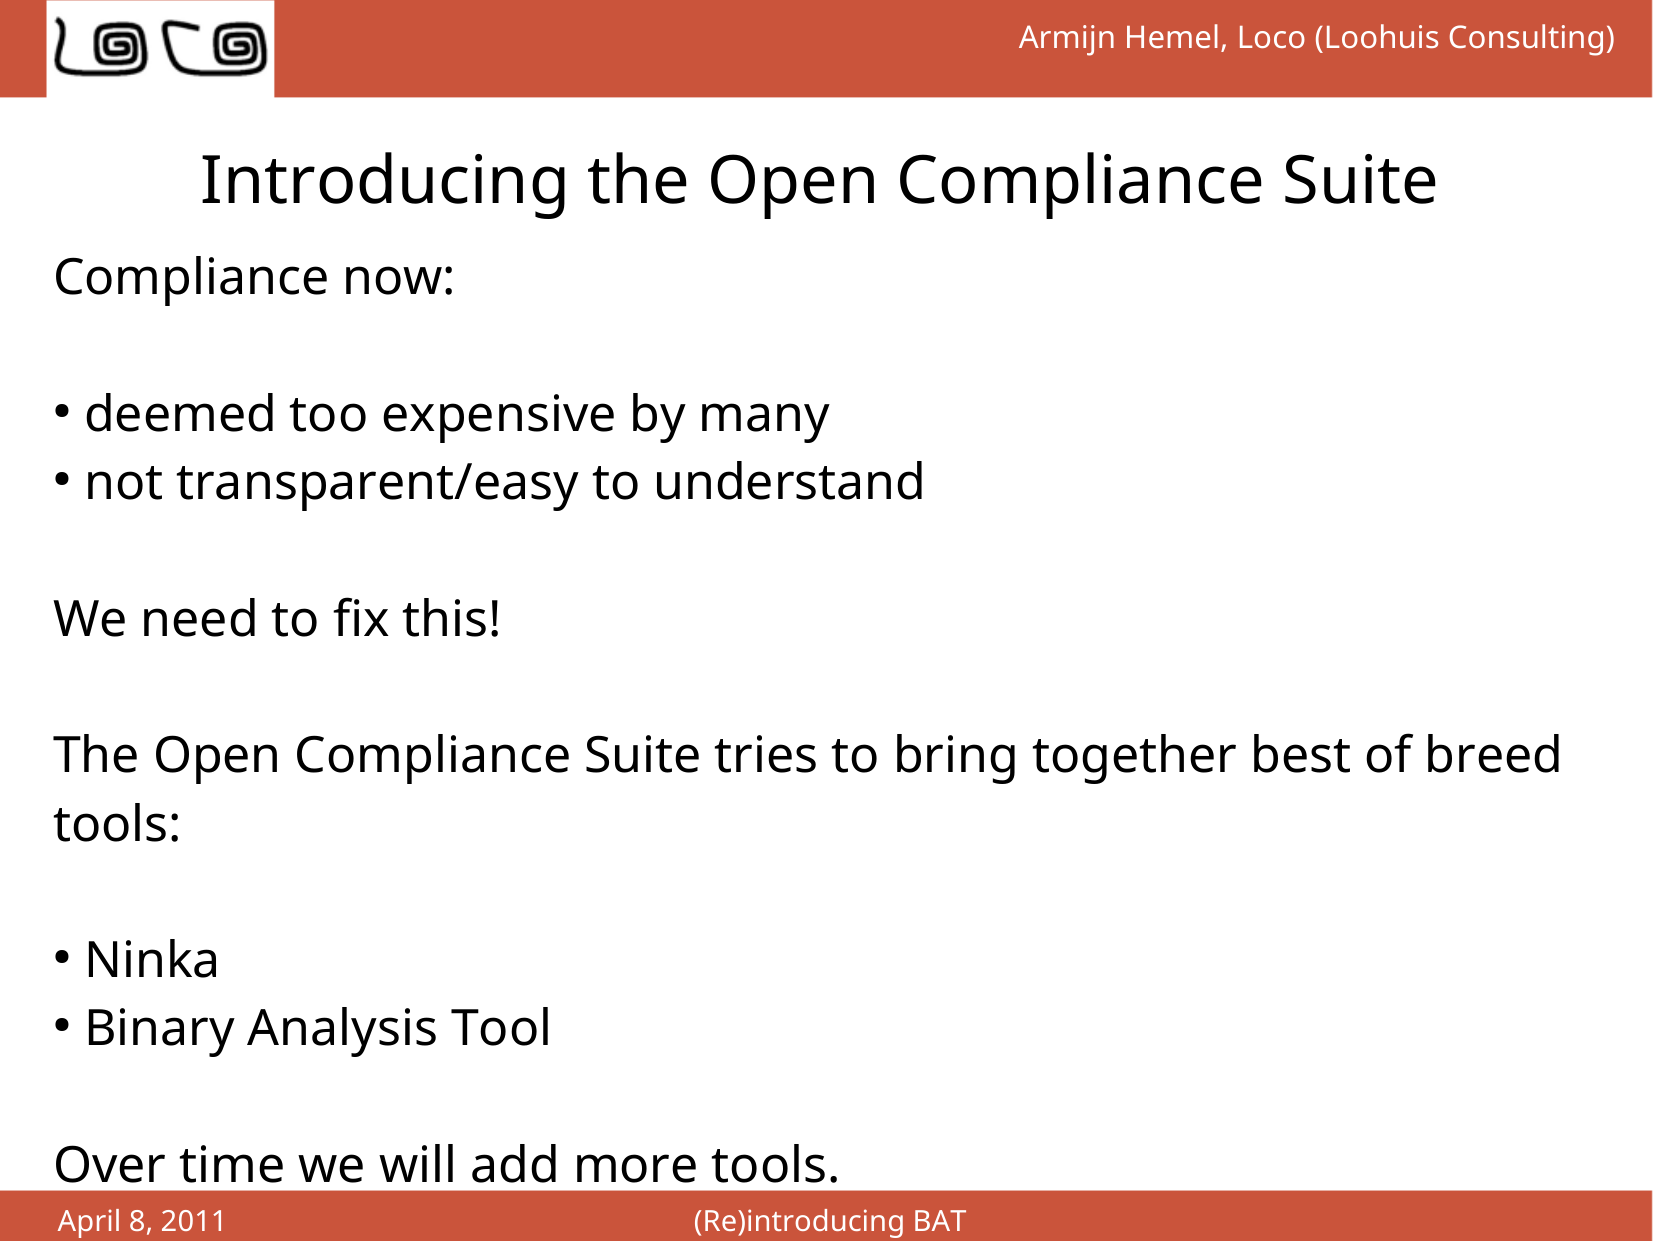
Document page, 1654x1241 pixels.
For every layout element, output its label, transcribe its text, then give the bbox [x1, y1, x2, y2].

subtitle Compliance now: deemed too expensive by many not transparent/easy to understand We need to fix this! The Open Compliance Suite tries to bring together best of breed tools: Ninka Binary Analysis Tool Over time we will add more tools. [53, 265, 1595, 1173]
picture [0, 0, 1654, 1241]
title Introducing the Open Compliance Suite [47, 118, 1595, 237]
